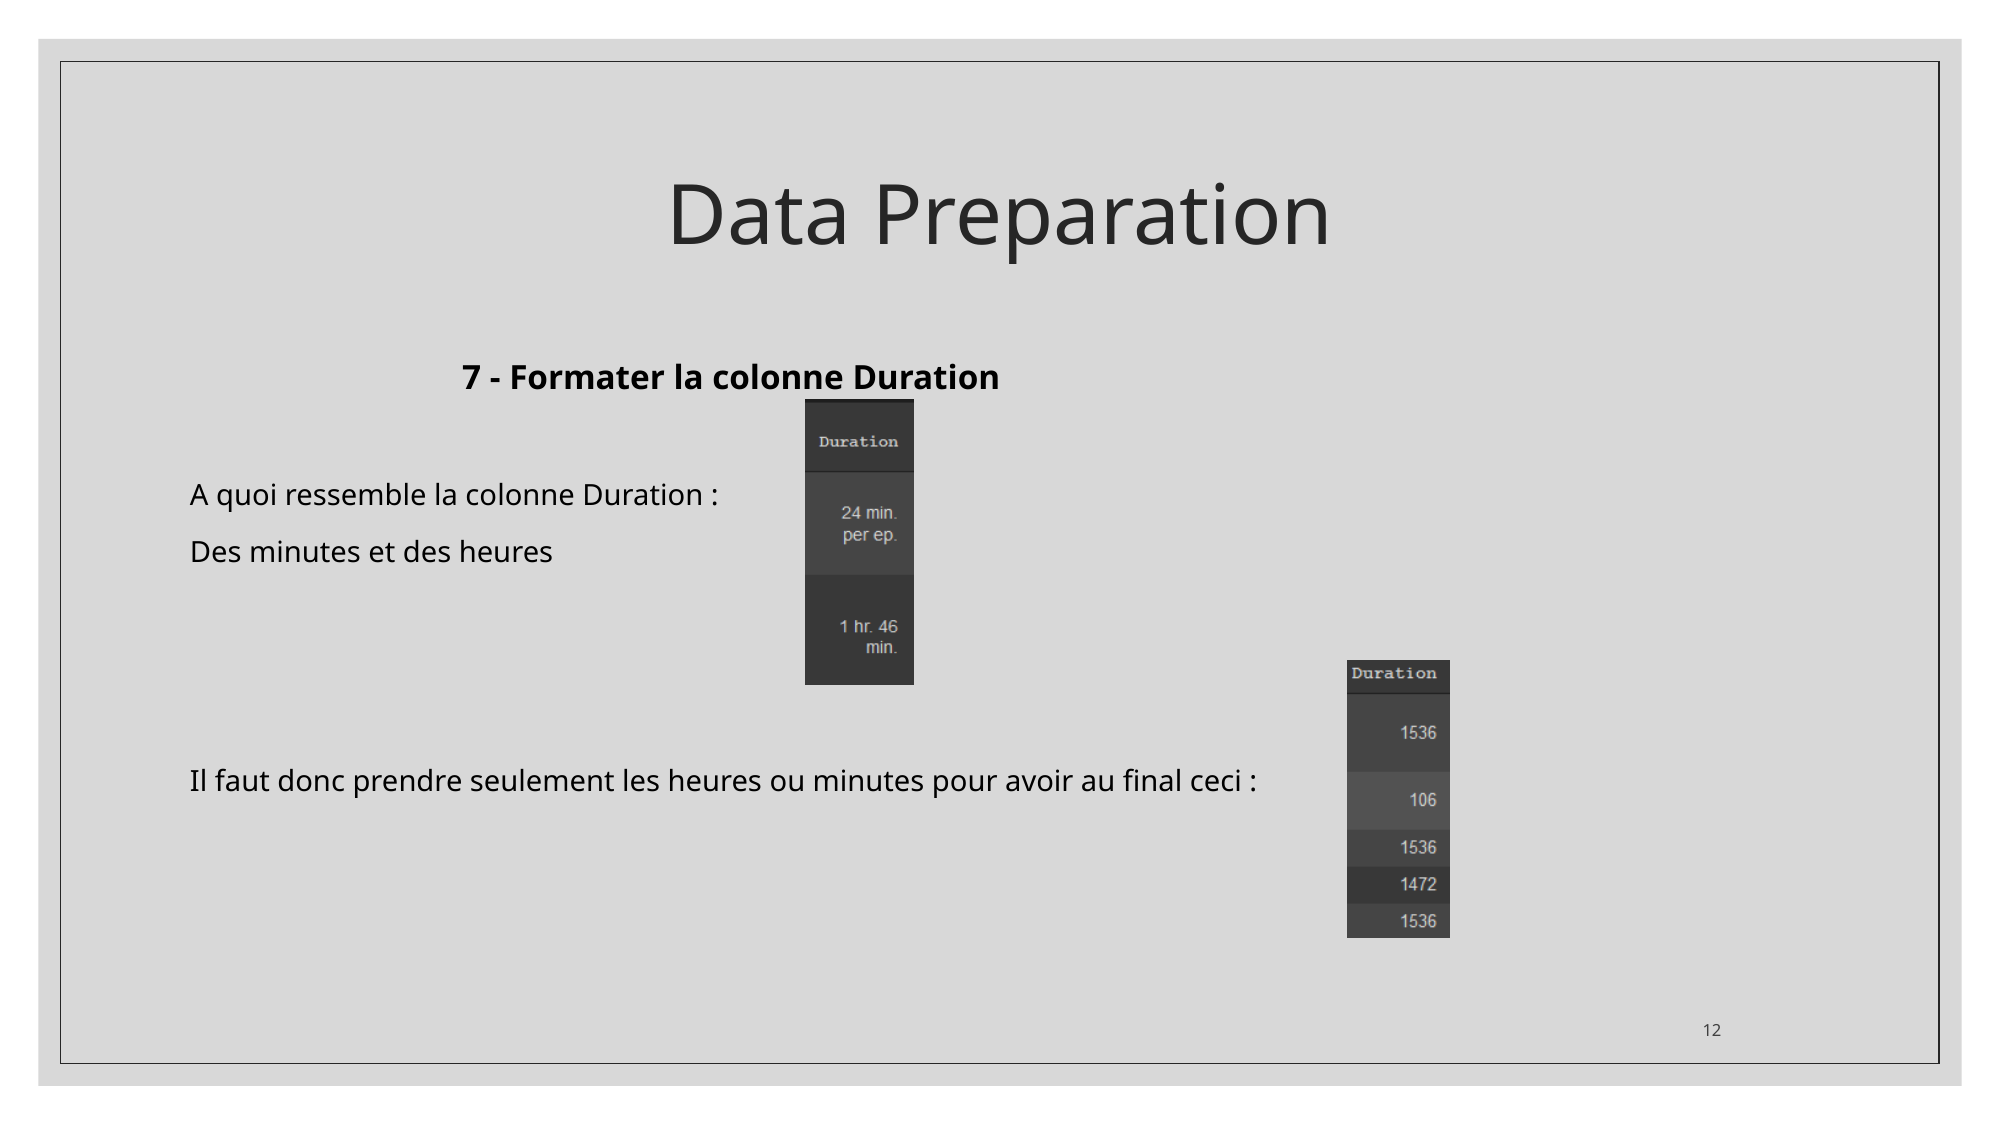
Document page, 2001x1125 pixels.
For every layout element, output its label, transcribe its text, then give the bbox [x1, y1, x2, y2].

title Data Preparation [174, 105, 1825, 331]
list 7 - Formater la colonne Duration A quoi ressemble la colonne Duration : Des minutes et des heures Il faut donc prendre seulement les heures ou minutes pour avoir au final ceci : [174, 345, 1825, 977]
text_box [1687, 990, 1825, 1051]
picture [805, 399, 914, 685]
picture [1347, 660, 1450, 938]
